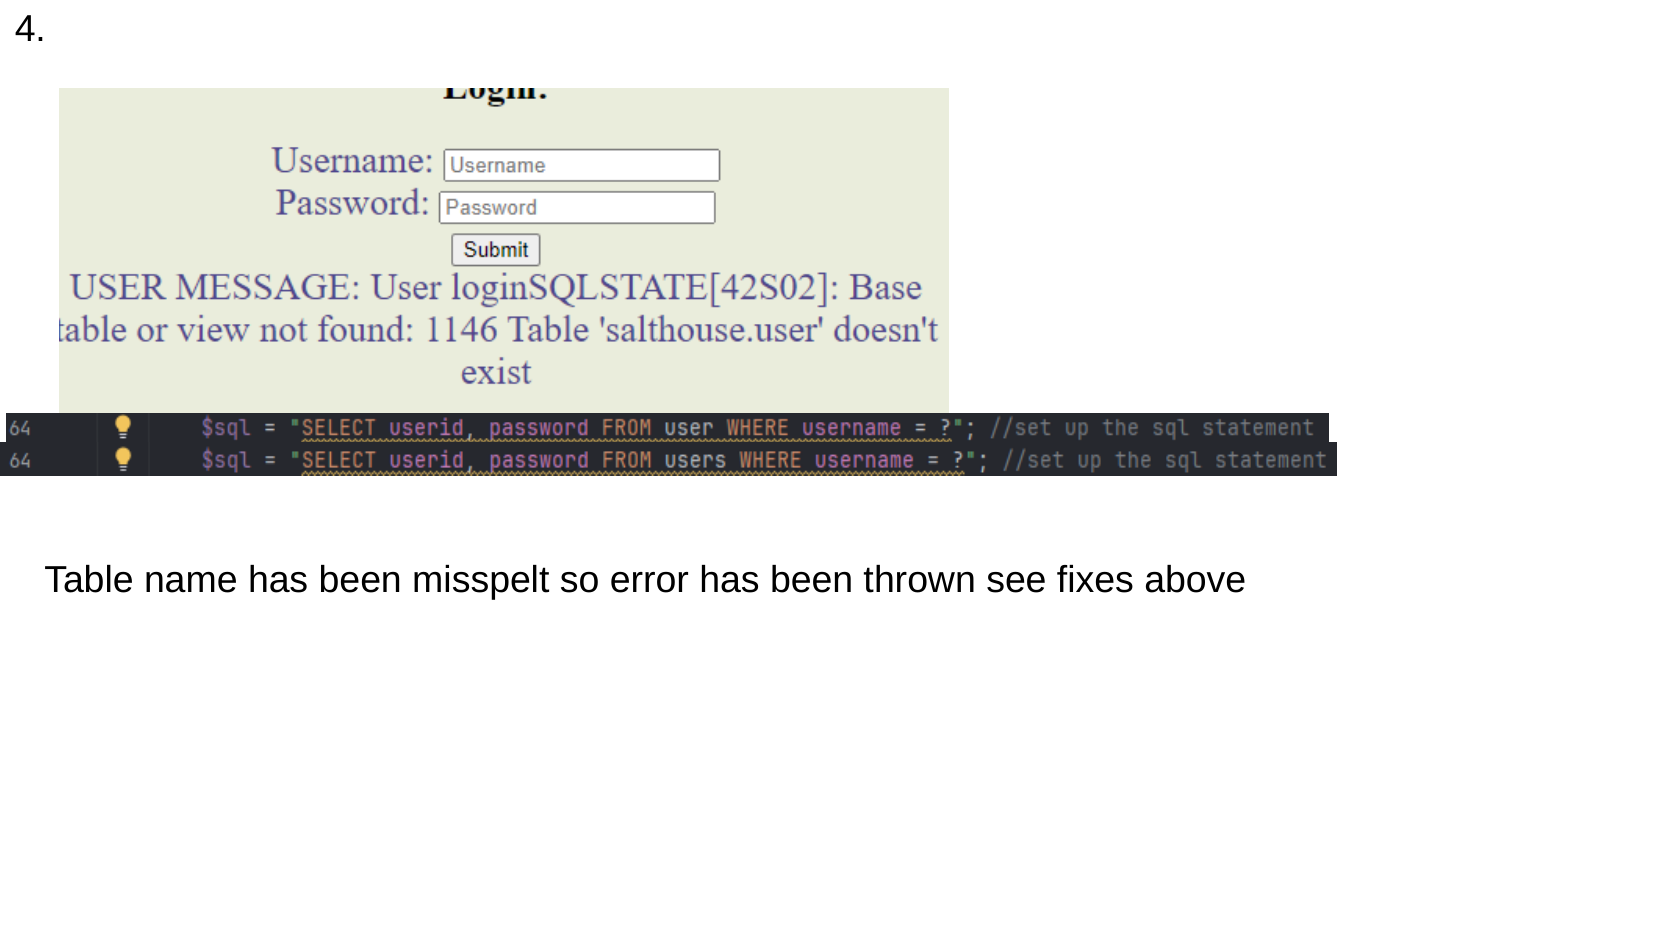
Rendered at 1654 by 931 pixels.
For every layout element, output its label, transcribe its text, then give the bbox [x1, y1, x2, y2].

text_box Table name has been misspelt so error has been thrown see fixes above [29, 550, 1347, 650]
text_box 4. [0, 0, 61, 57]
picture [0, 88, 1337, 476]
